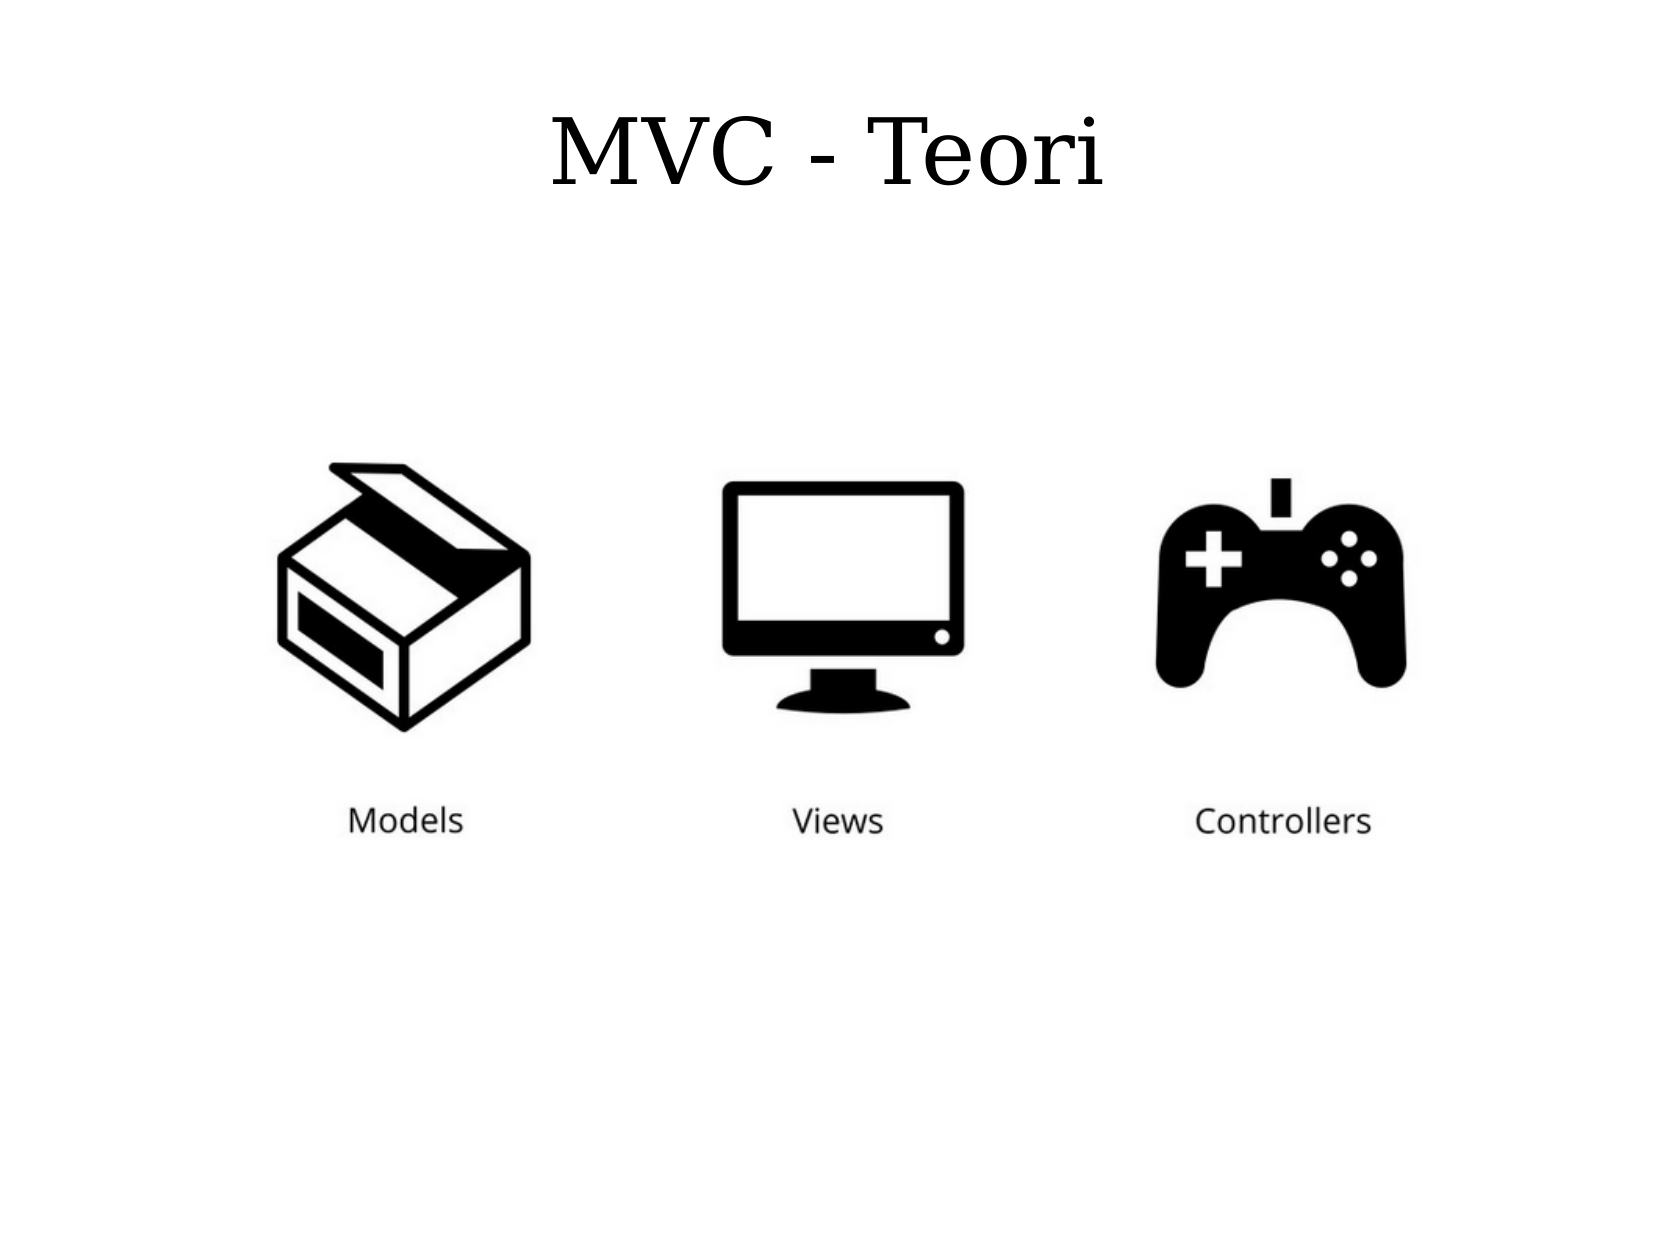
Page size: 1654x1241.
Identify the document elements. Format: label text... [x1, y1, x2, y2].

picture [168, 297, 1491, 992]
title MVC - Teori [82, 49, 1571, 257]
